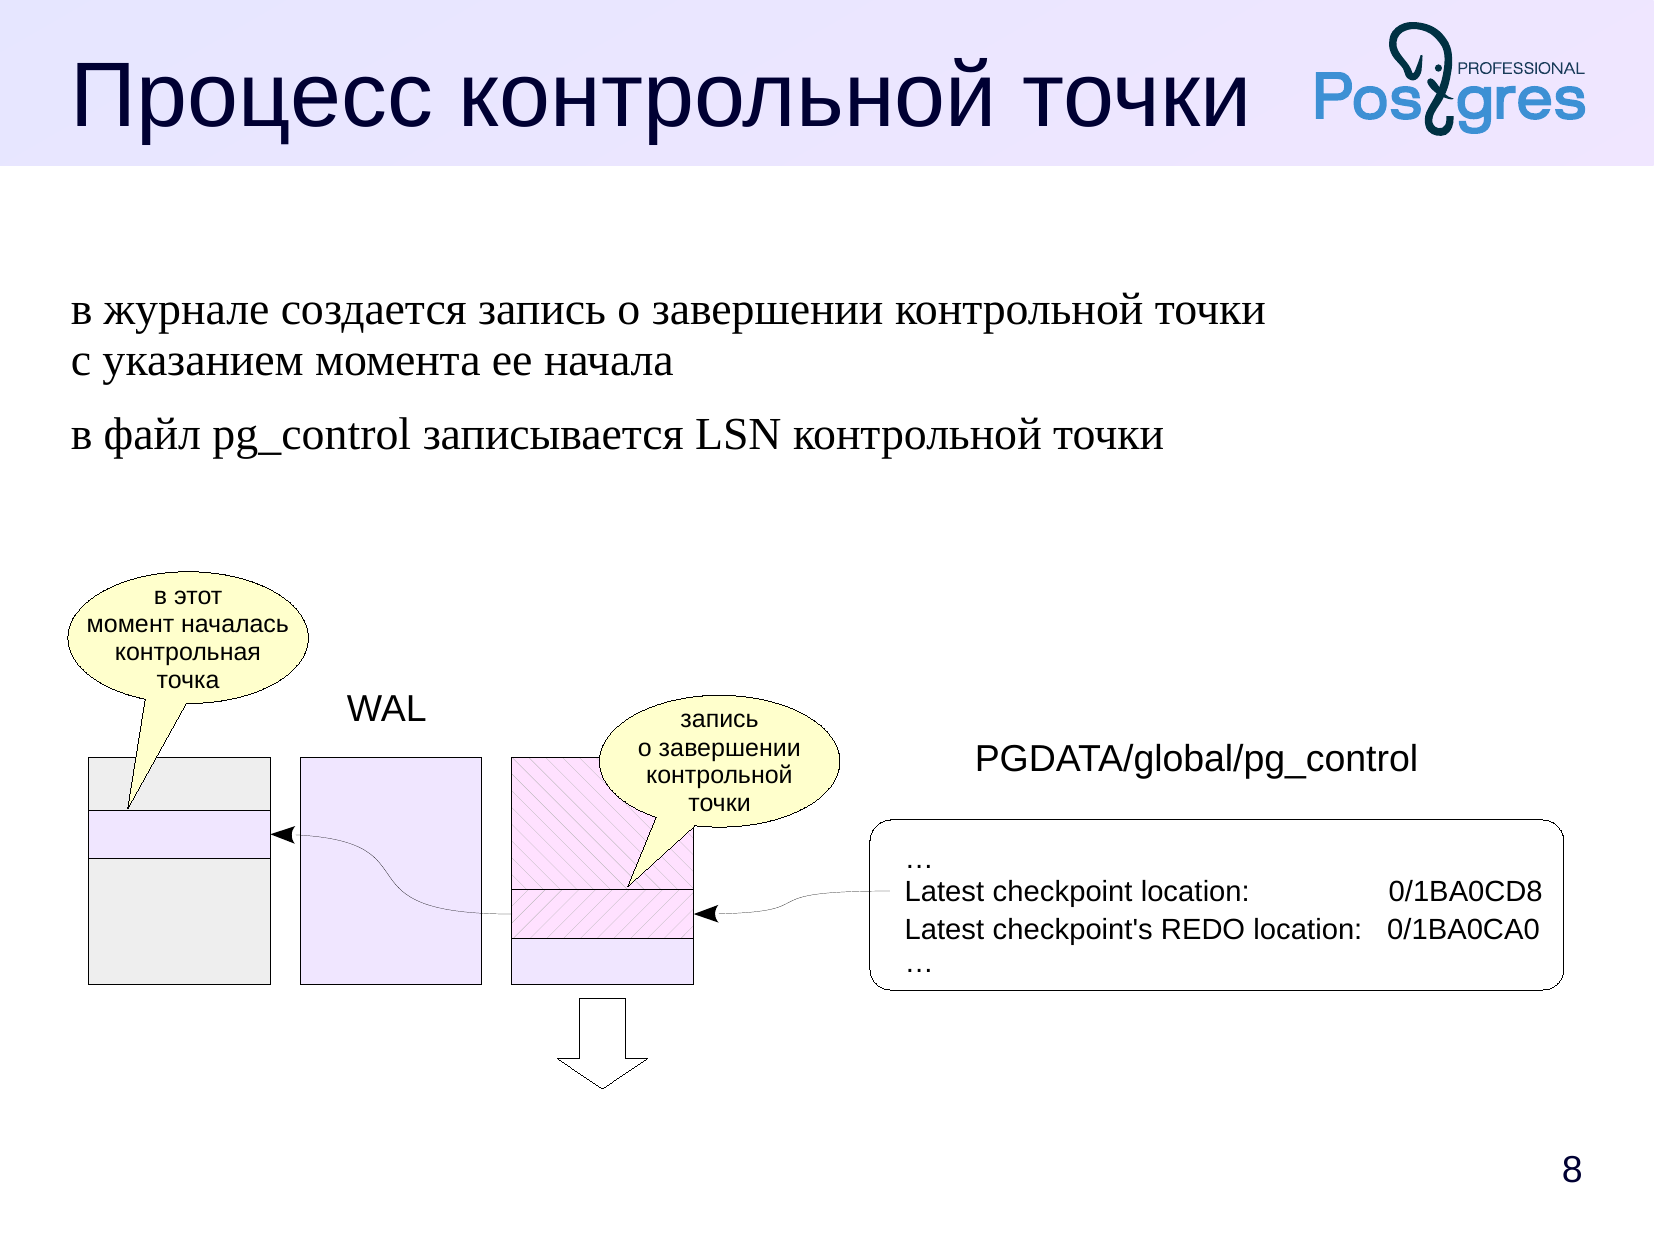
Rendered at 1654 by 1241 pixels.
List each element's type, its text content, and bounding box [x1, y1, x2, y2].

text_box запись о завершении контрольной точки [599, 695, 840, 887]
text_box PGDATA/global/pg_control [960, 730, 1455, 788]
text_box [88, 810, 271, 859]
list в журнале создается запись о завершении контрольной точки с указанием момента ее начала в файл pg_control записывается LSN контрольной точки [70, 283, 1583, 1141]
text_box … Latest checkpoint location: 0/1BA0CD8 [889, 834, 1558, 948]
title Процесс контрольной точки [70, 43, 1261, 147]
text_box Latest checkpoint's REDO location: 0/1BA0CA0 … [889, 905, 1556, 1019]
text_box в этот момент началась контрольная точка [67, 571, 309, 809]
text_box WAL [332, 679, 447, 737]
text_box [511, 757, 694, 985]
text_box [557, 998, 648, 1089]
